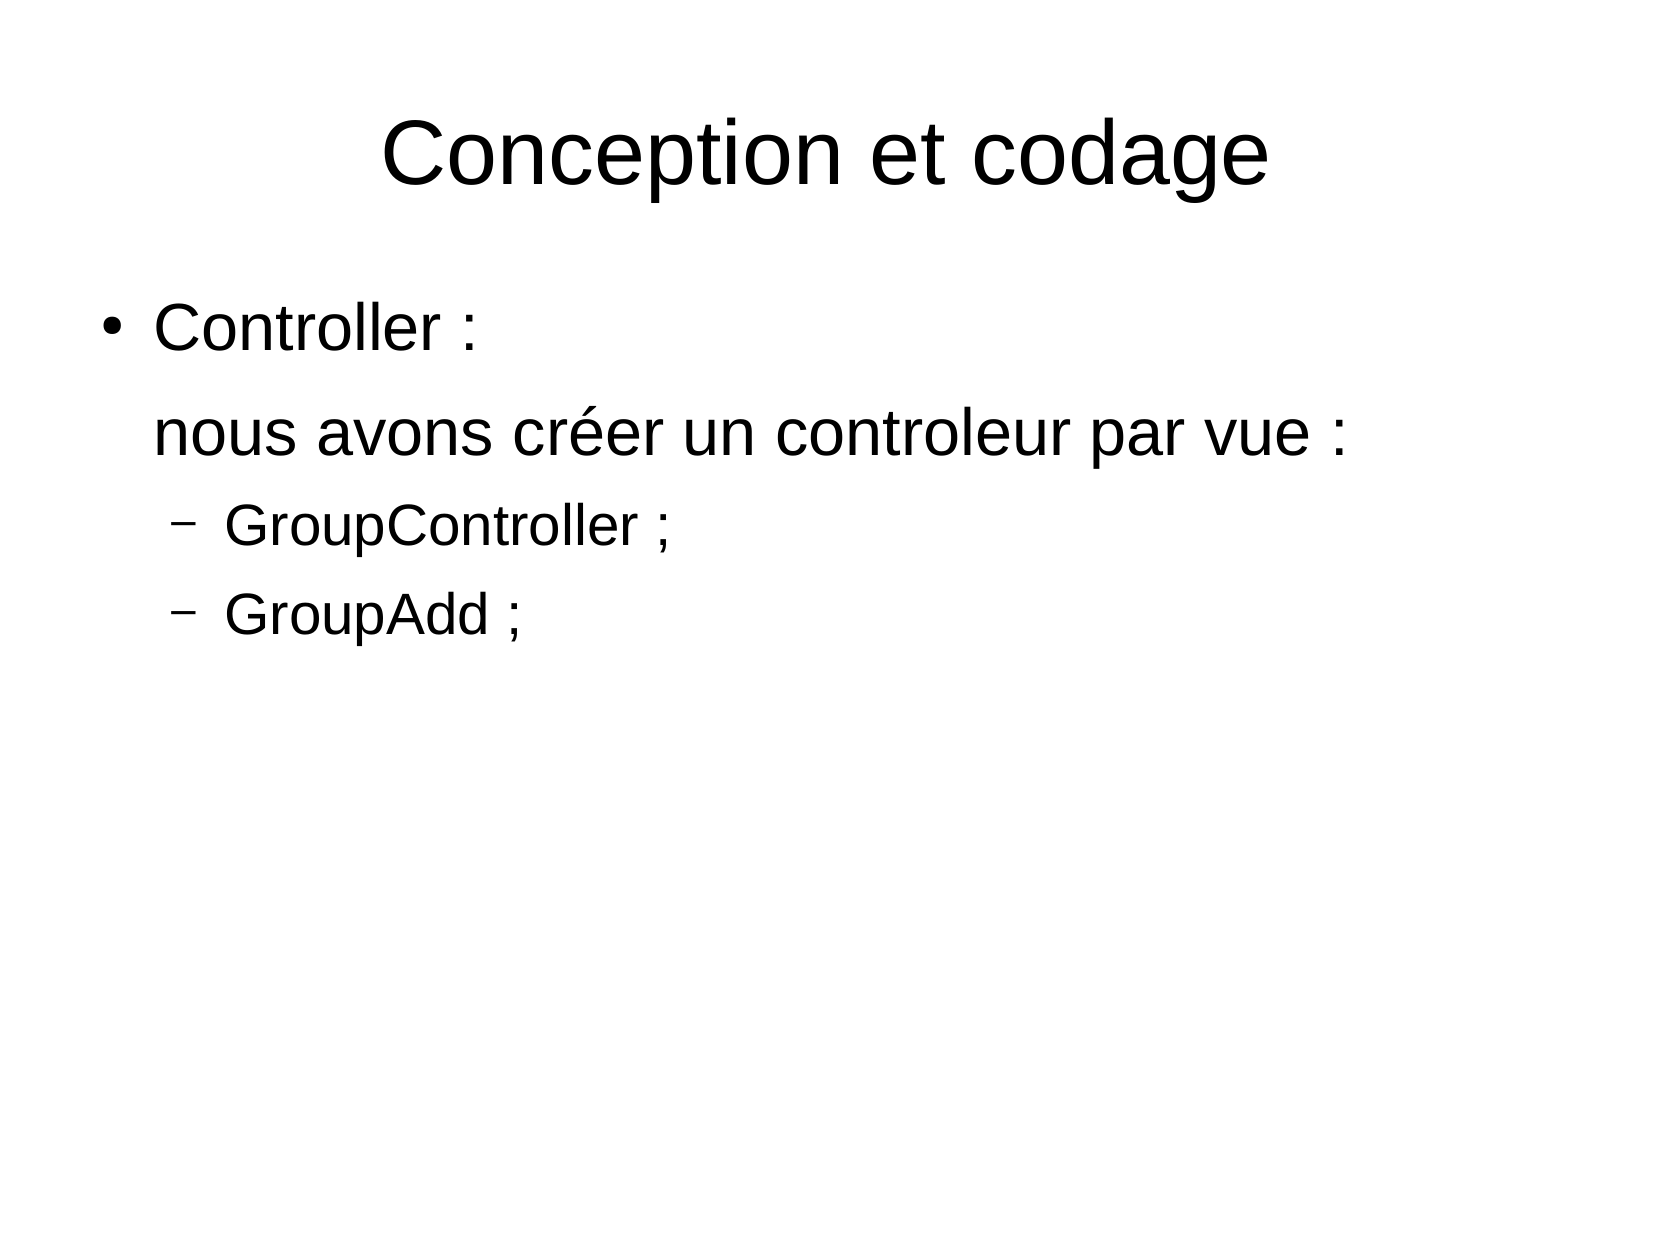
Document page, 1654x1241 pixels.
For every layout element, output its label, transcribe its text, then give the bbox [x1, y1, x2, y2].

list Controller : nous avons créer un controleur par vue : GroupController ; GroupAdd ; [82, 290, 1571, 1010]
title Conception et codage [82, 49, 1571, 257]
